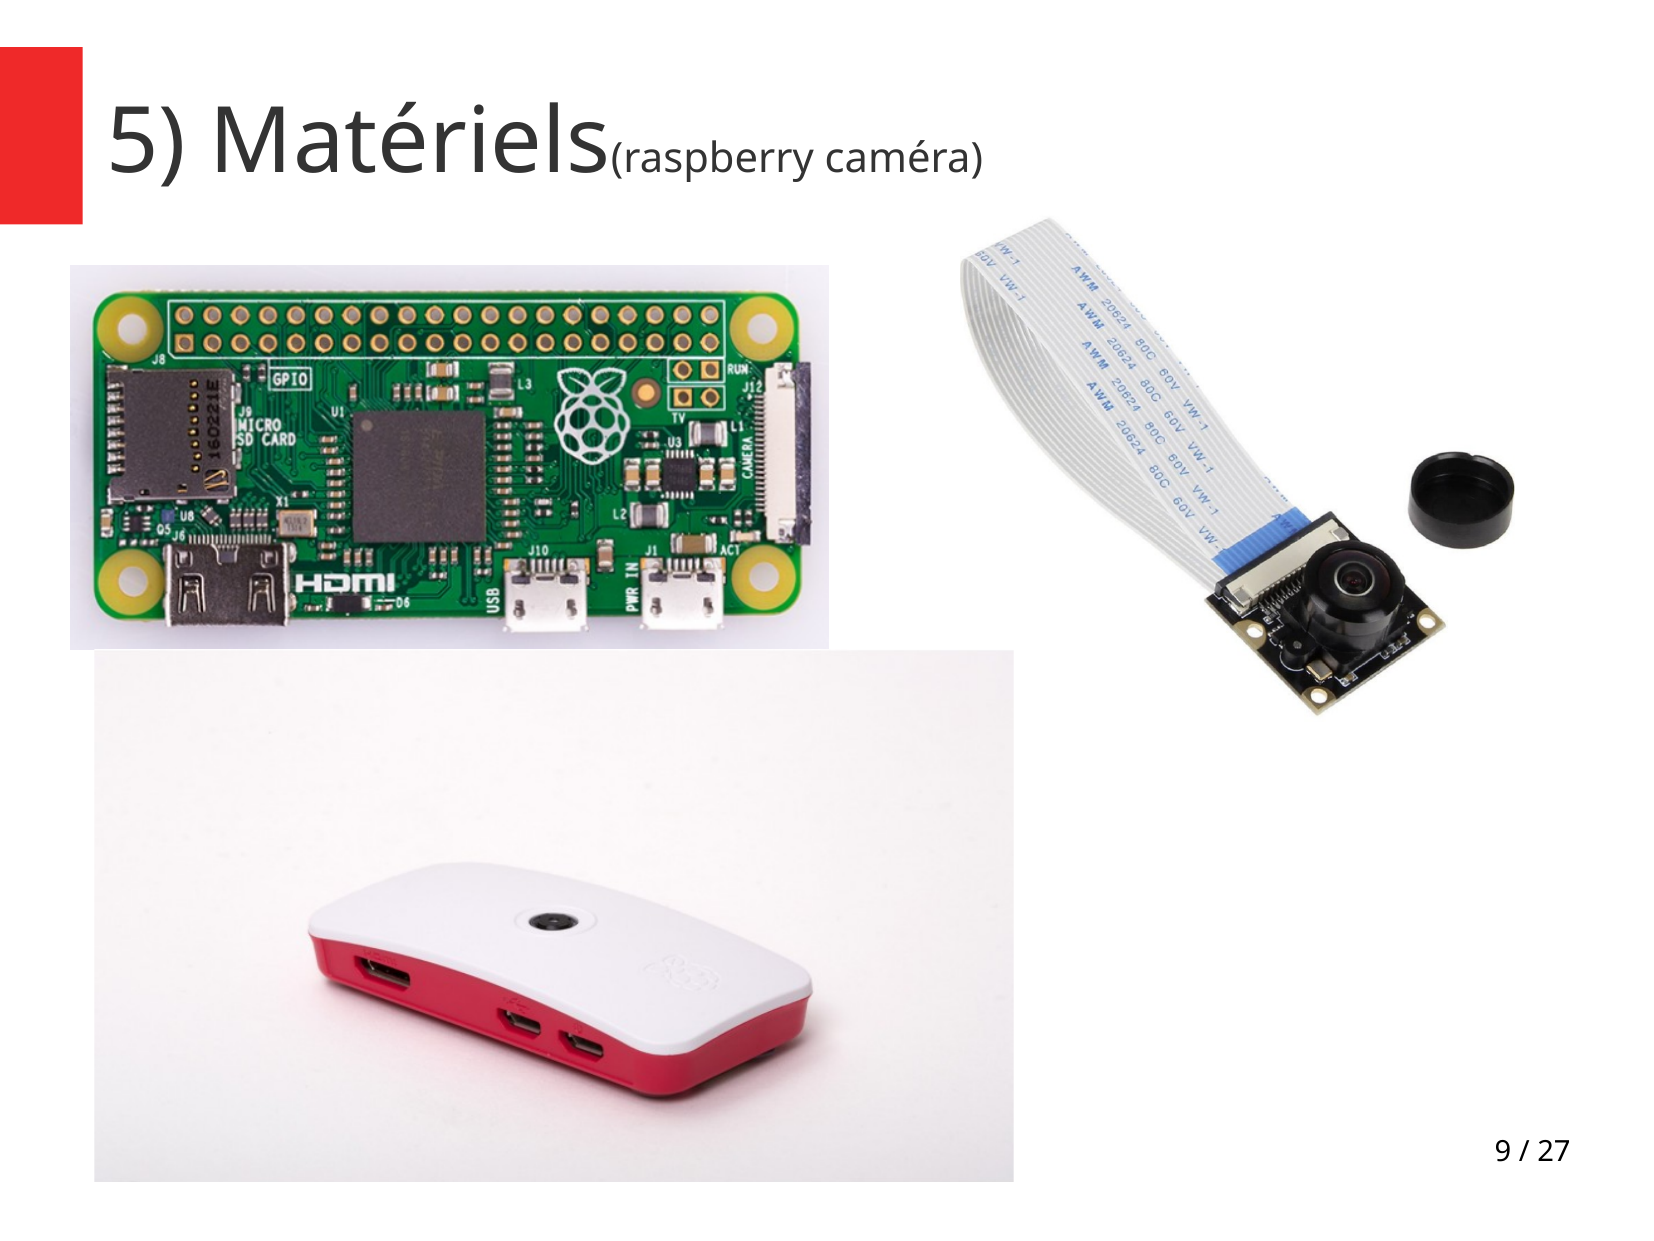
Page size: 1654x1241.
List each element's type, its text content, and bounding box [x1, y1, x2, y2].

picture [70, 212, 1517, 1182]
title 5) Matériels(raspberry caméra) [106, 49, 1619, 225]
